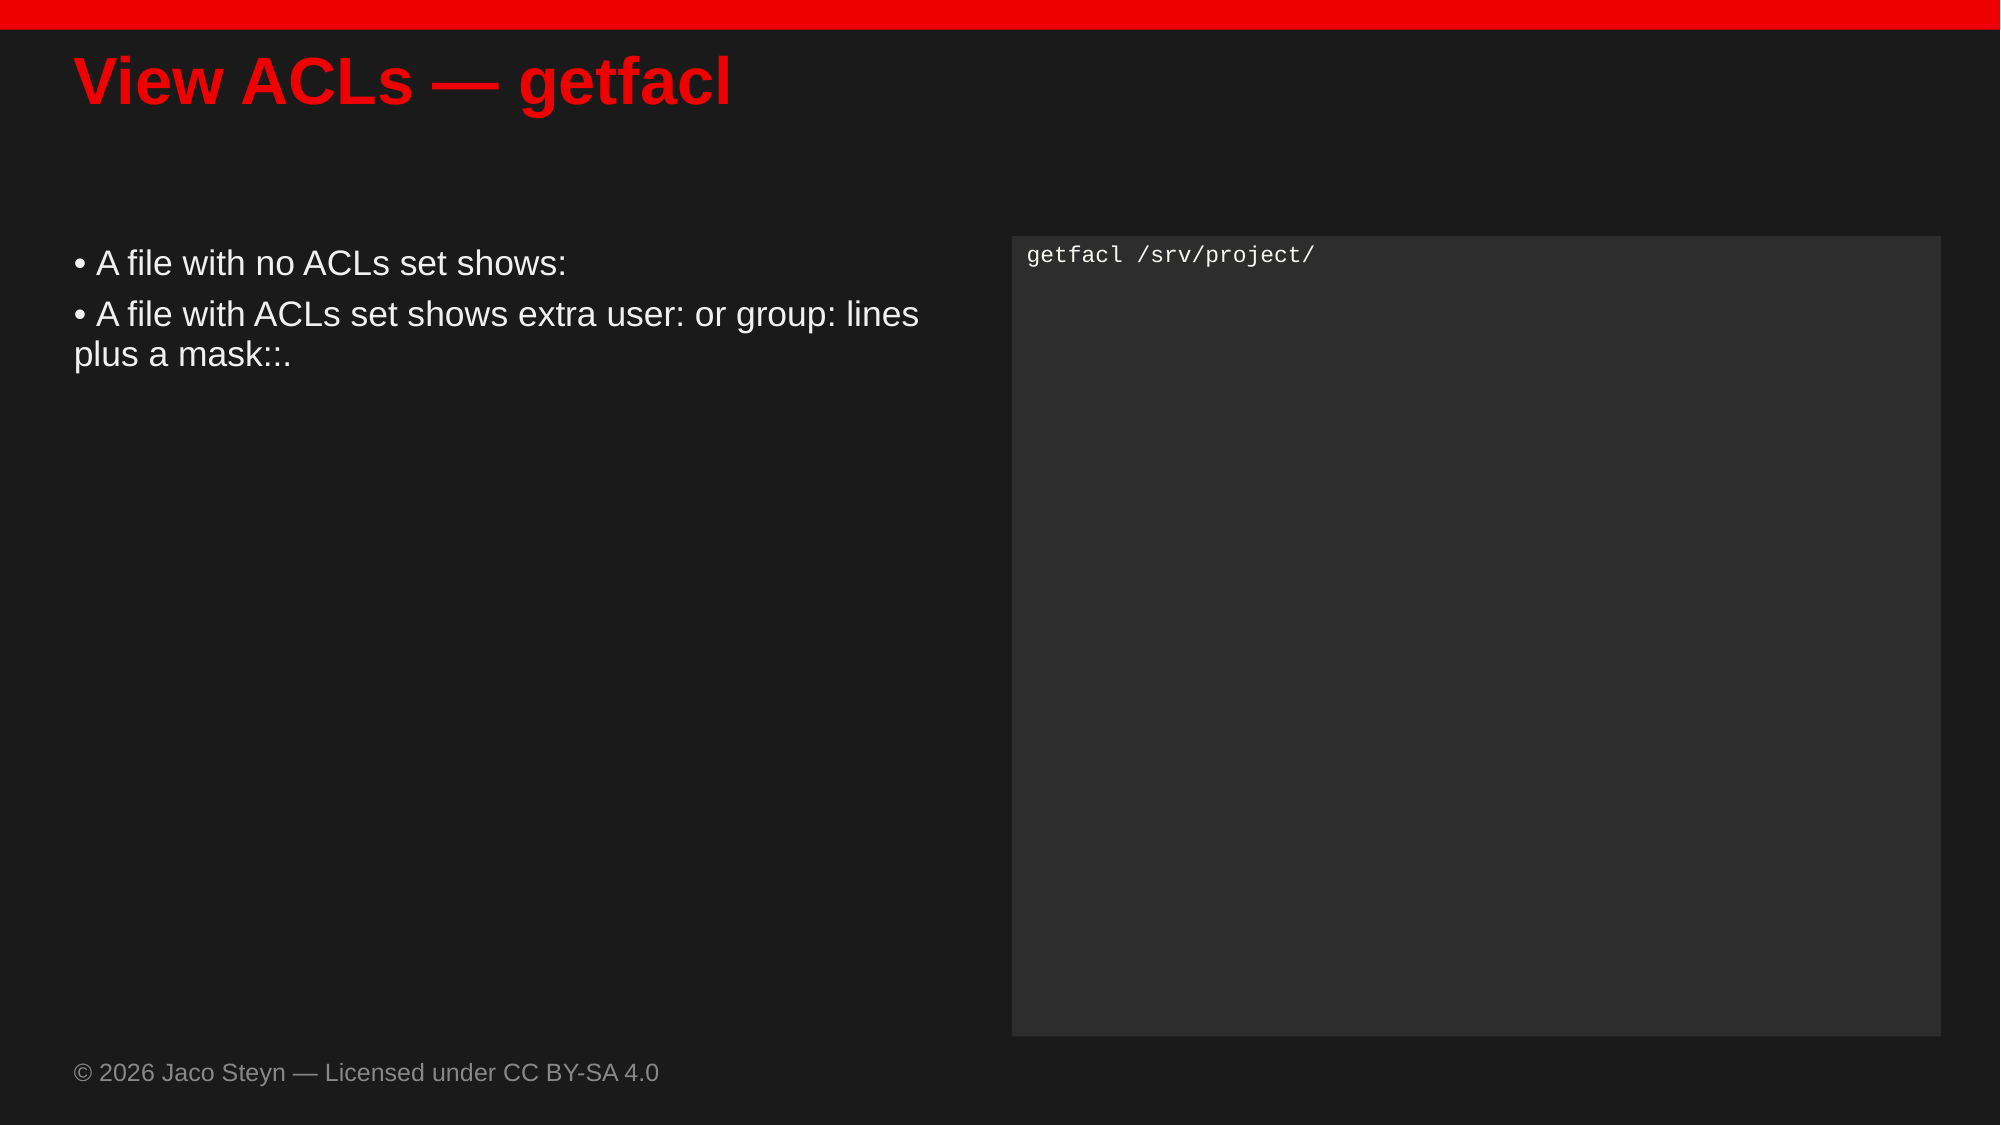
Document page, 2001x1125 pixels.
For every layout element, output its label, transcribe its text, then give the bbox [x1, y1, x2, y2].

text_box • A file with no ACLs set shows: • A file with ACLs set shows extra user: or group: lines plus a mask::. [59, 236, 989, 1037]
text_box © 2026 Jaco Steyn — Licensed under CC BY-SA 4.0 [59, 1051, 1942, 1093]
text_box View ACLs — getfacl [59, 36, 1942, 208]
text_box getfacl /srv/project/ [1011, 236, 1942, 1037]
text_box [0, 0, 2001, 30]
